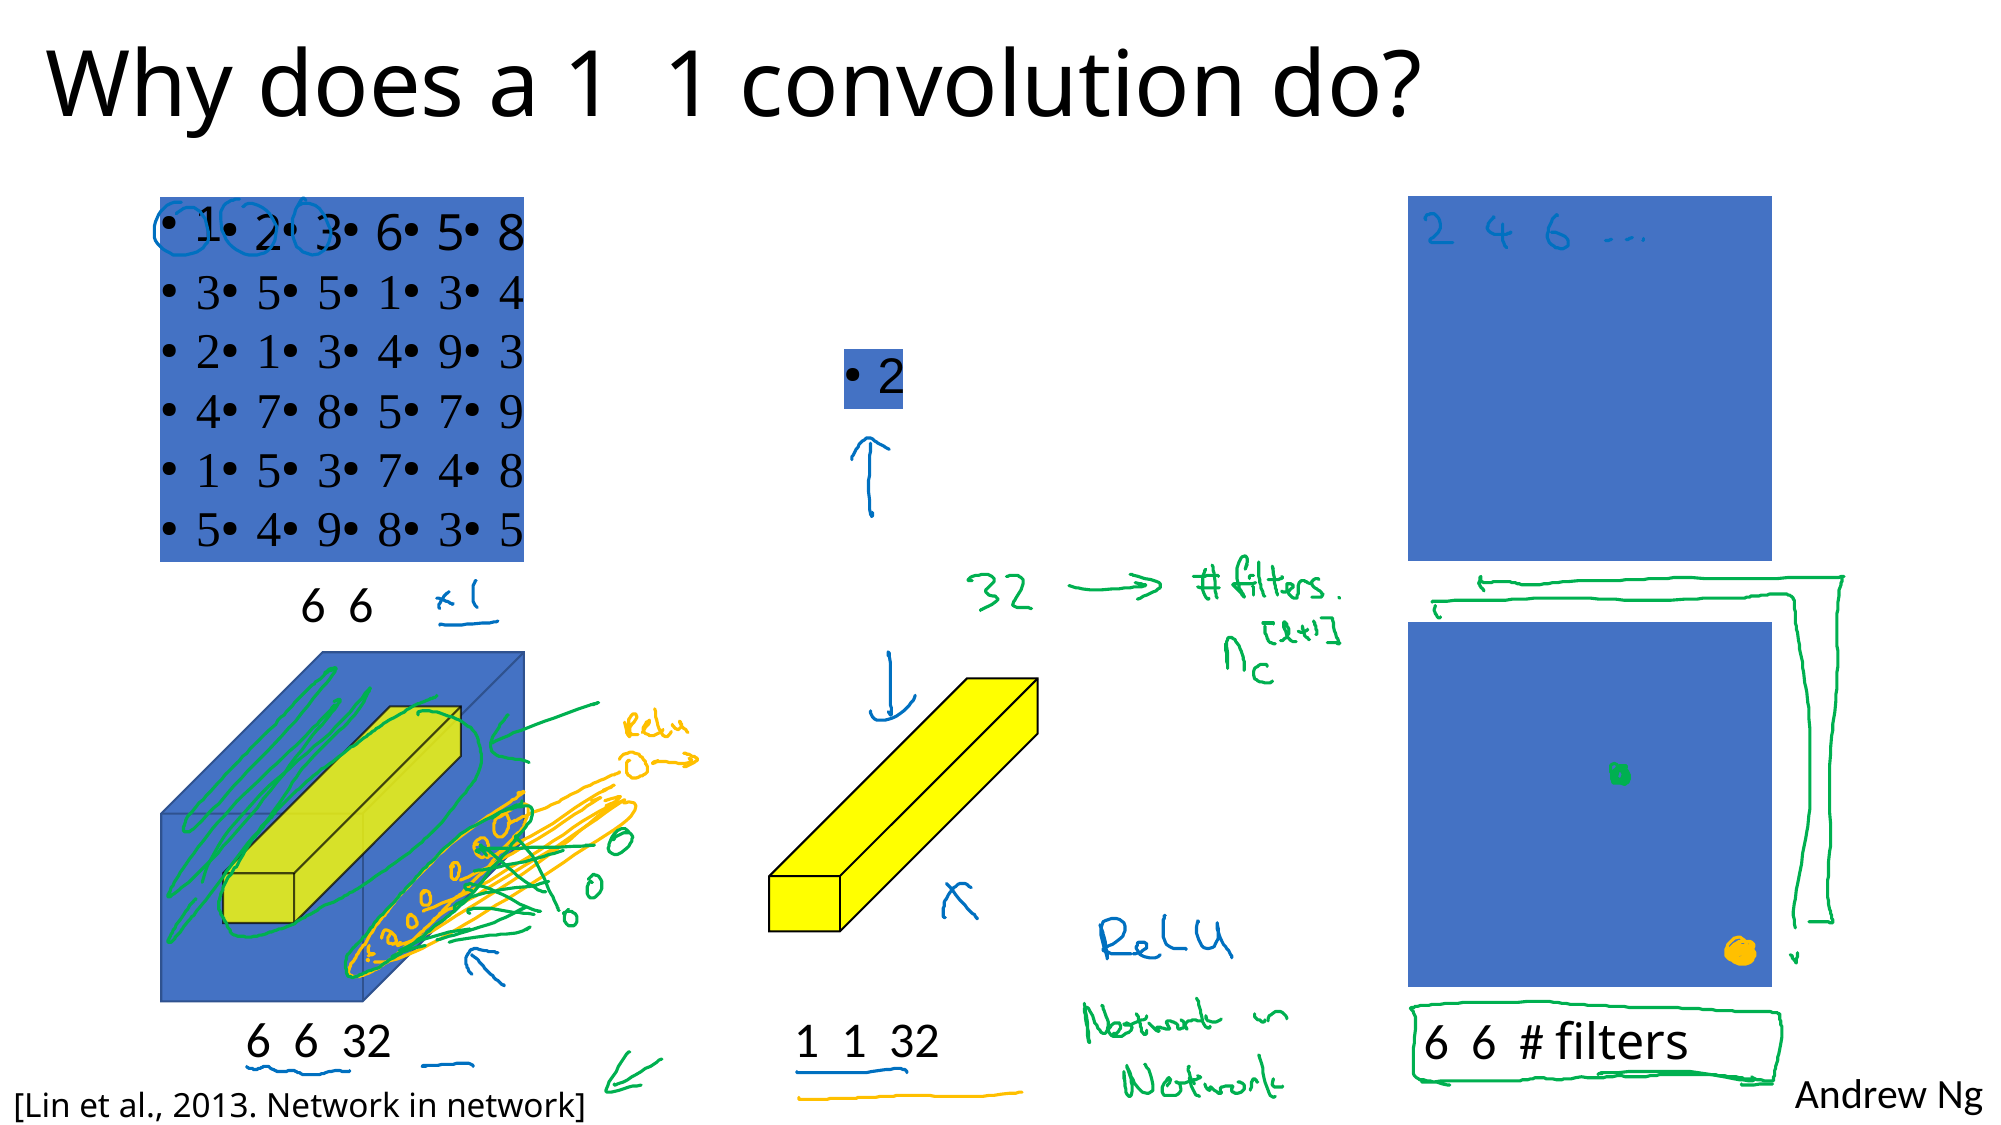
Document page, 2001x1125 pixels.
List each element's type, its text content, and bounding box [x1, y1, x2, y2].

title Why does a 1 1 convolution do? [30, 29, 2000, 248]
picture [151, 194, 1847, 1104]
text_box [Lin et al., 2013. Network in network] [0, 1076, 619, 1125]
